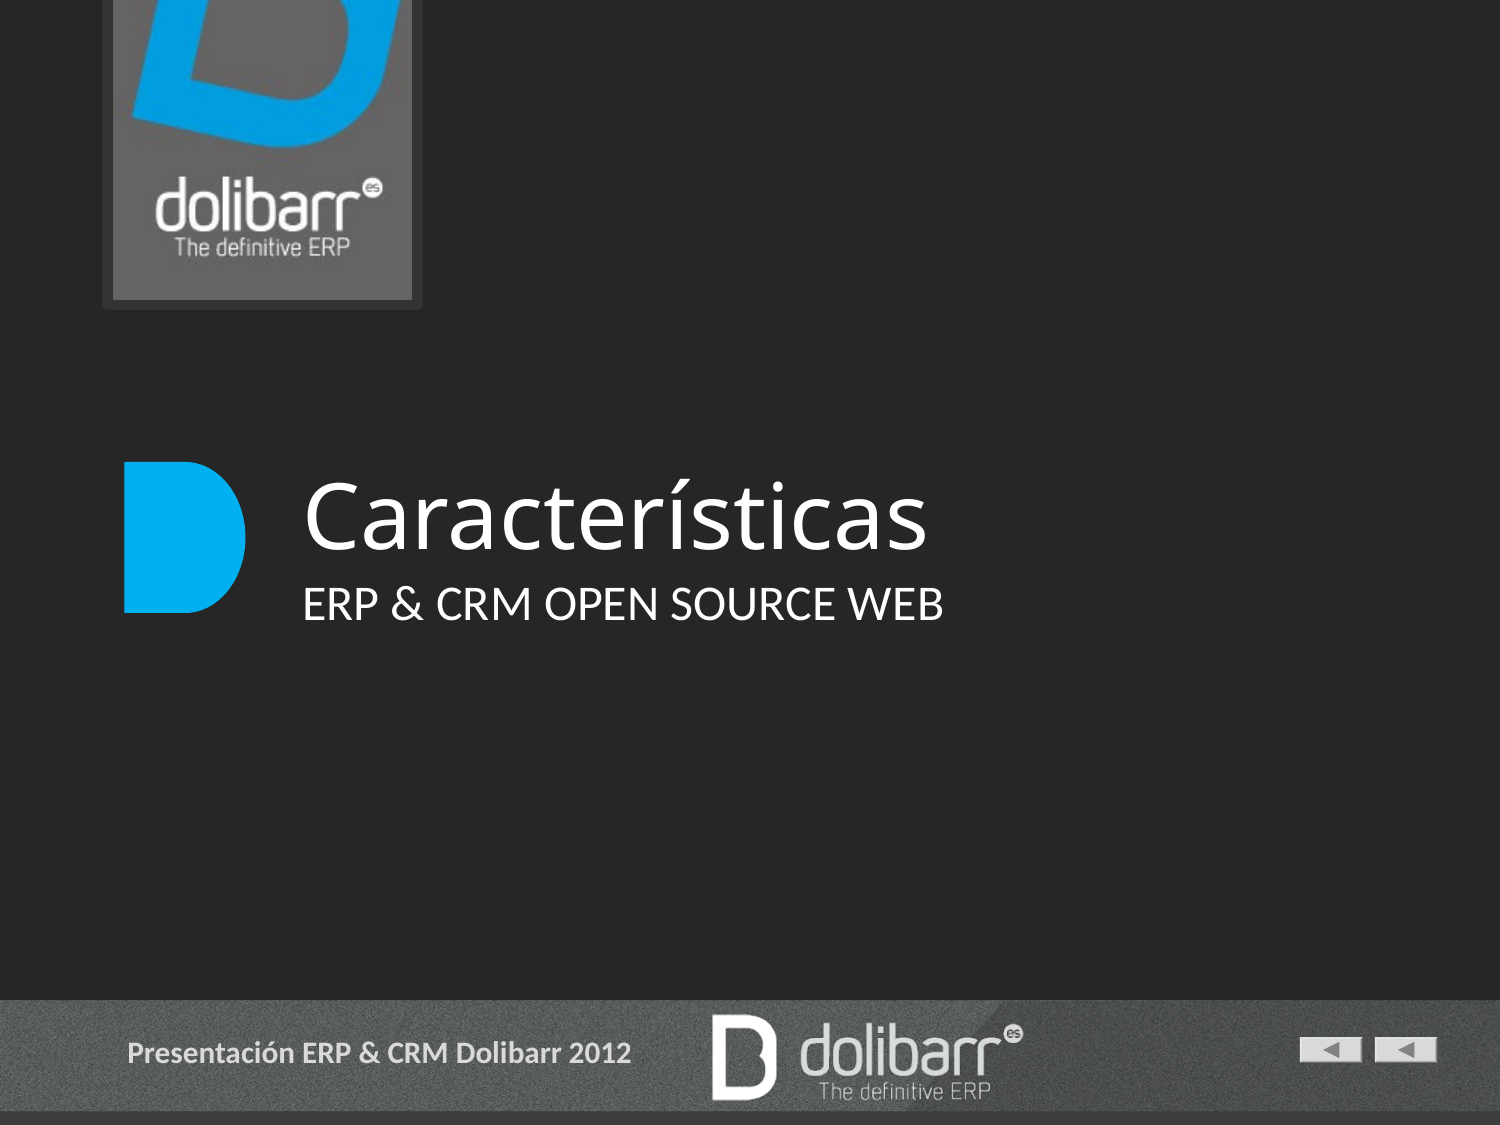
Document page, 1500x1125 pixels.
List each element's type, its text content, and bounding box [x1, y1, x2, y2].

picture [112, 0, 413, 300]
text_box [1376, 1037, 1438, 1063]
text_box [1301, 1037, 1363, 1063]
list ERP & CRM OPEN SOURCE WEB [287, 562, 1088, 650]
text_box Presentación ERP & CRM Dolibarr 2012 [112, 1024, 975, 1078]
picture [0, 1000, 1500, 1125]
list Características [287, 450, 1088, 562]
picture [190, 0, 349, 102]
